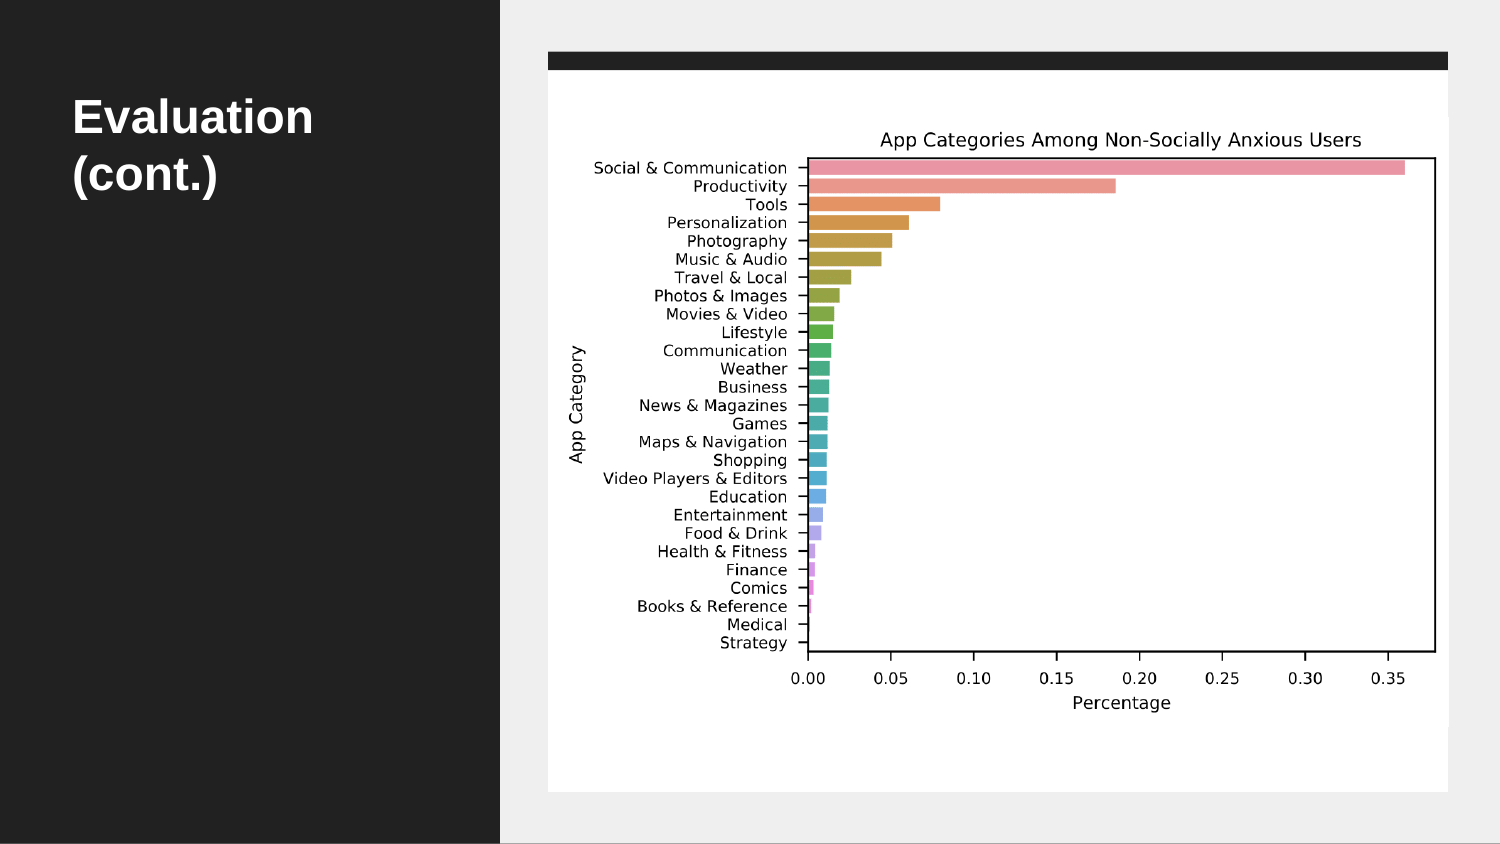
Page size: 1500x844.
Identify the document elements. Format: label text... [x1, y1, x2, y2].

picture [554, 117, 1449, 727]
title Evaluation (cont.) [57, 70, 443, 792]
